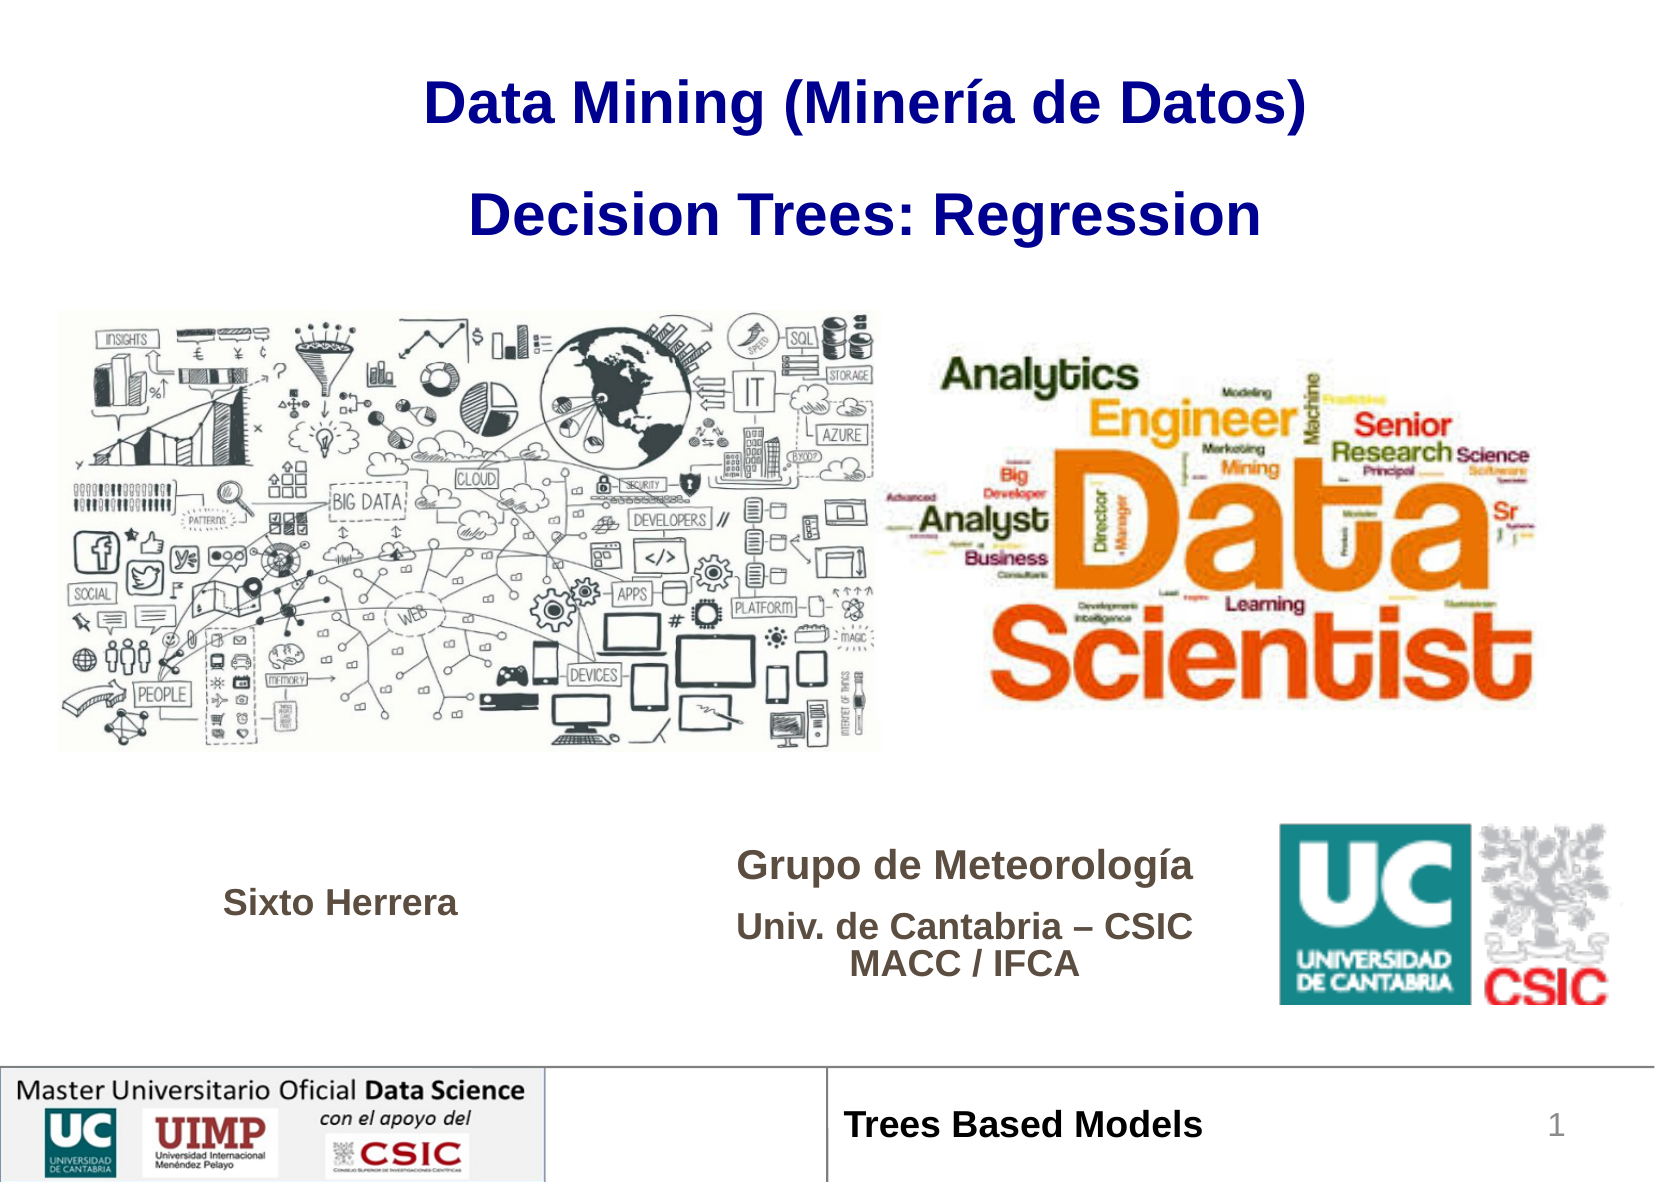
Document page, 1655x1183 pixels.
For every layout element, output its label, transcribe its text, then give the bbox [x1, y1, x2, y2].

picture [58, 310, 1546, 752]
slide_number <number> [1465, 1095, 1581, 1152]
picture [0, 1068, 550, 1182]
picture [1267, 817, 1623, 1005]
text_box Sixto Herrera [83, 842, 598, 939]
text_box Grupo de Meteorología Univ. de Cantabria – CSIC MACC / IFCA [594, 839, 1267, 935]
text_box Data Mining (Minería de Datos) Decision Trees: Regression [86, 11, 1646, 299]
